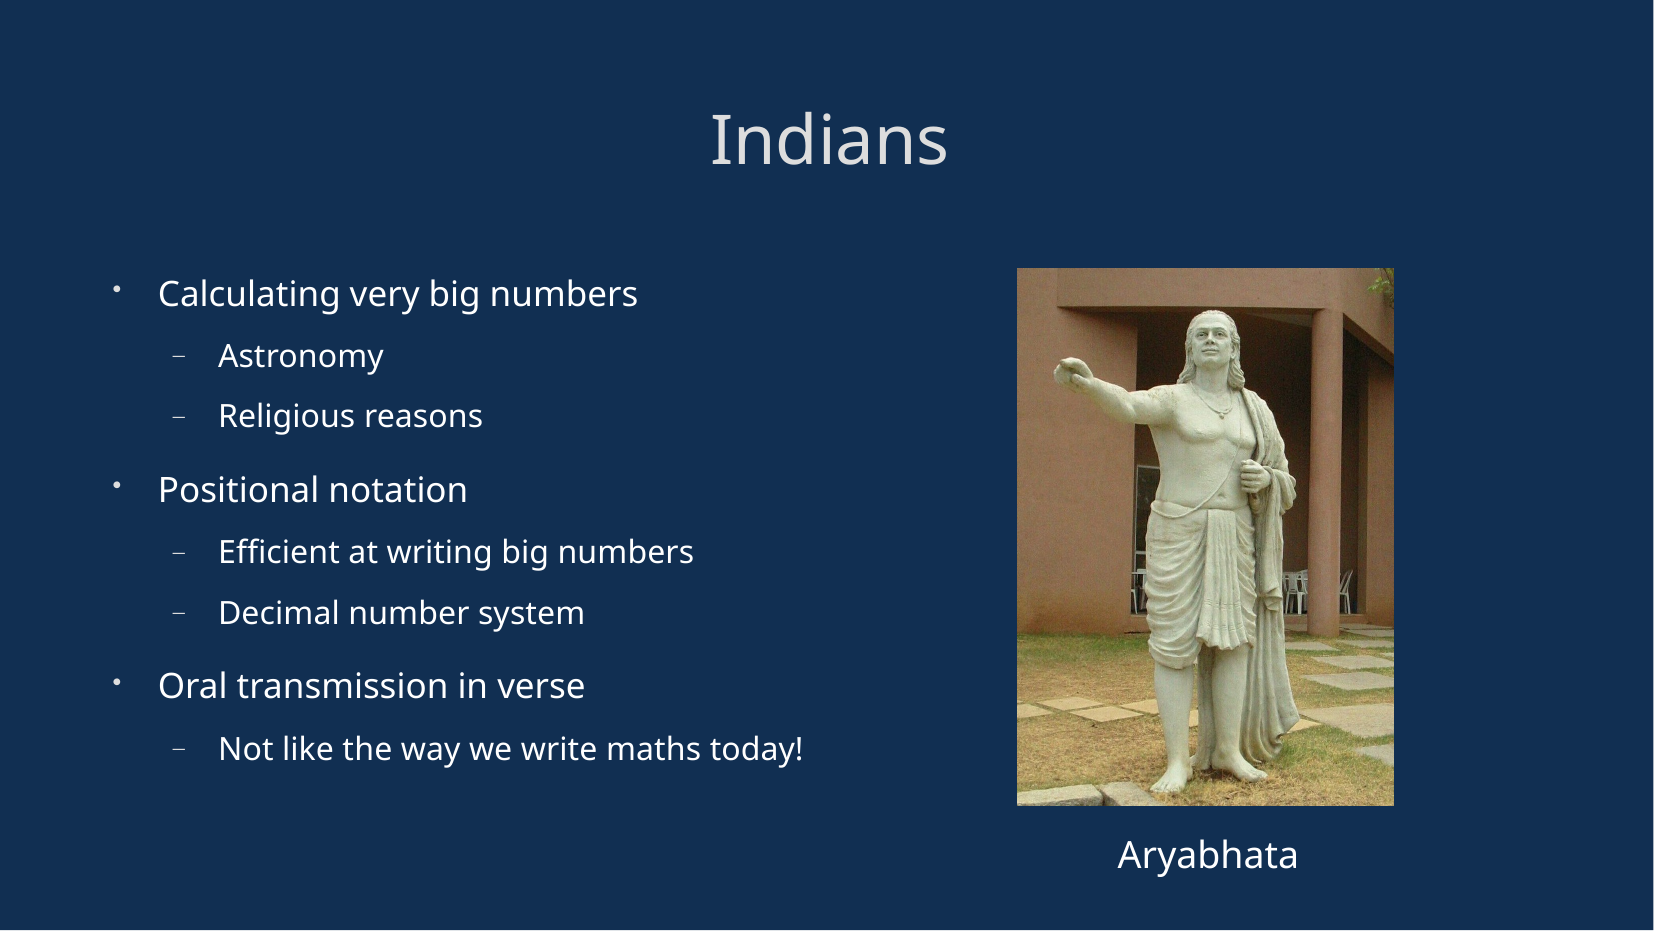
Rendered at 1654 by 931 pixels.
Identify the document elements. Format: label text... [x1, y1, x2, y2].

title Indians [97, 56, 1563, 220]
picture [1017, 268, 1394, 806]
text_box Aryabhata [1102, 821, 1306, 882]
list Calculating very big numbers Astronomy Religious reasons Positional notation Efficient at writing big numbers Decimal number system Oral transmission in verse Not like the way we write maths today! [97, 268, 813, 806]
